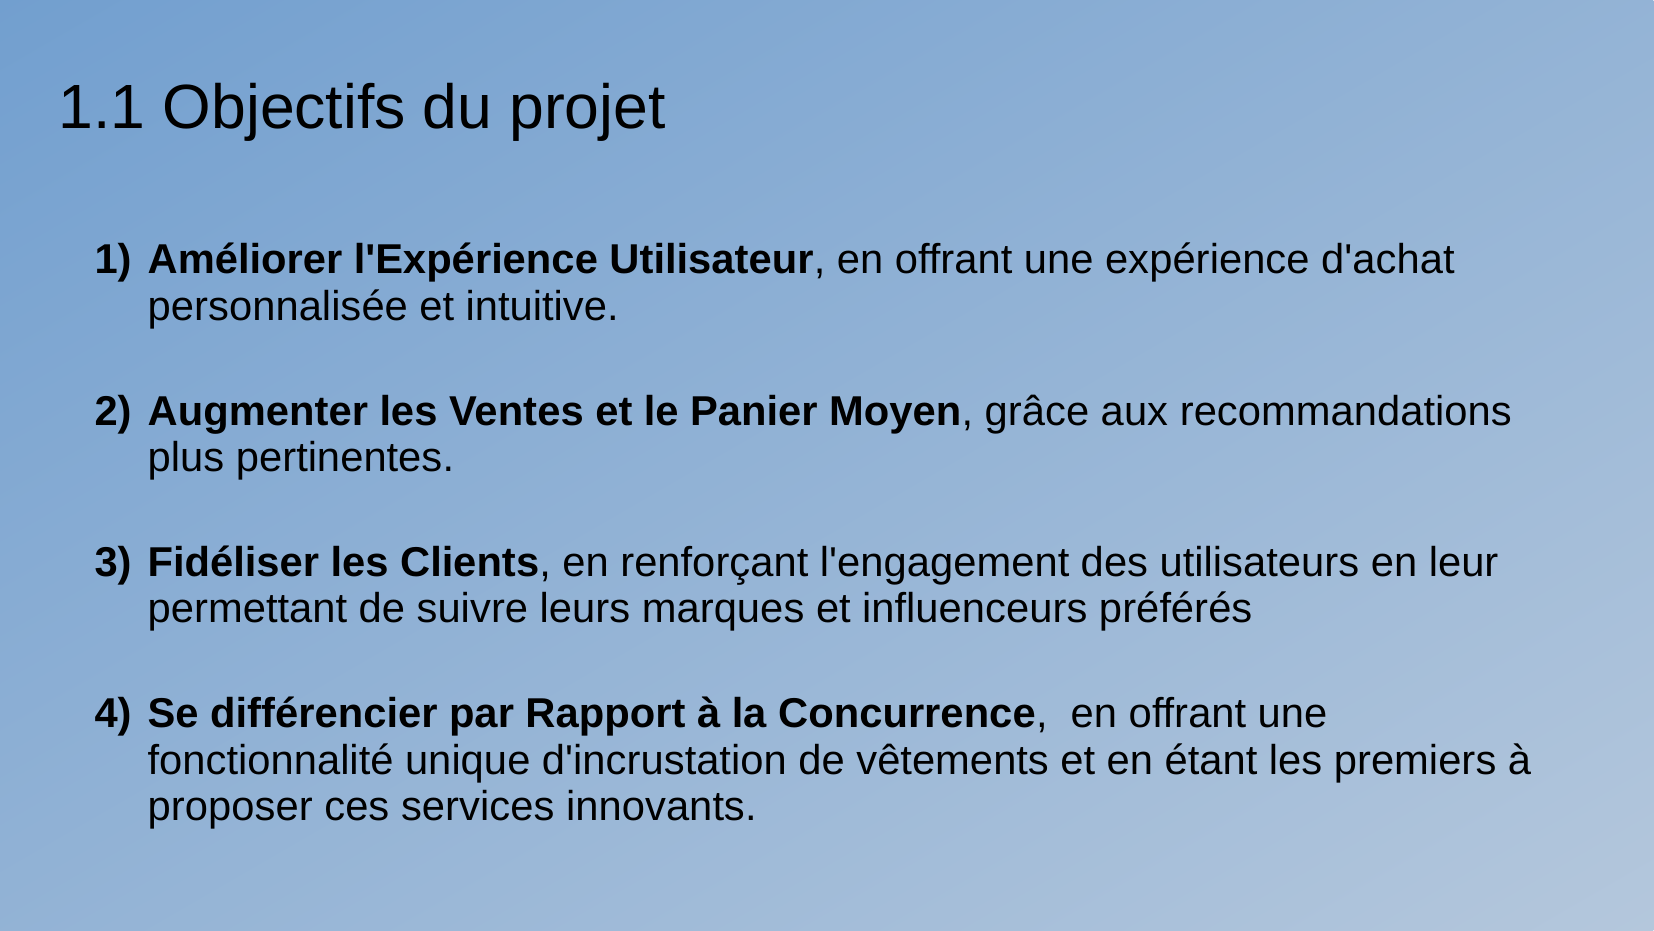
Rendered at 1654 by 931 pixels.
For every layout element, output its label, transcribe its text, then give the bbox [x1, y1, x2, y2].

list Améliorer l'Expérience Utilisateur, en offrant une expérience d'achat personnalisée et intuitive. Augmenter les Ventes et le Panier Moyen, grâce aux recommandations plus pertinentes. Fidéliser les Clients, en renforçant l'engagement des utilisateurs en leur permettant de suivre leurs marques et influenceurs préférés Se différencier par Rapport à la Concurrence, en offrant une fonctionnalité unique d'incrustation de vêtements et en étant les premiers à proposer ces services innovants. [76, 236, 1565, 931]
title 1.1 Objectifs du projet [59, 29, 1548, 185]
